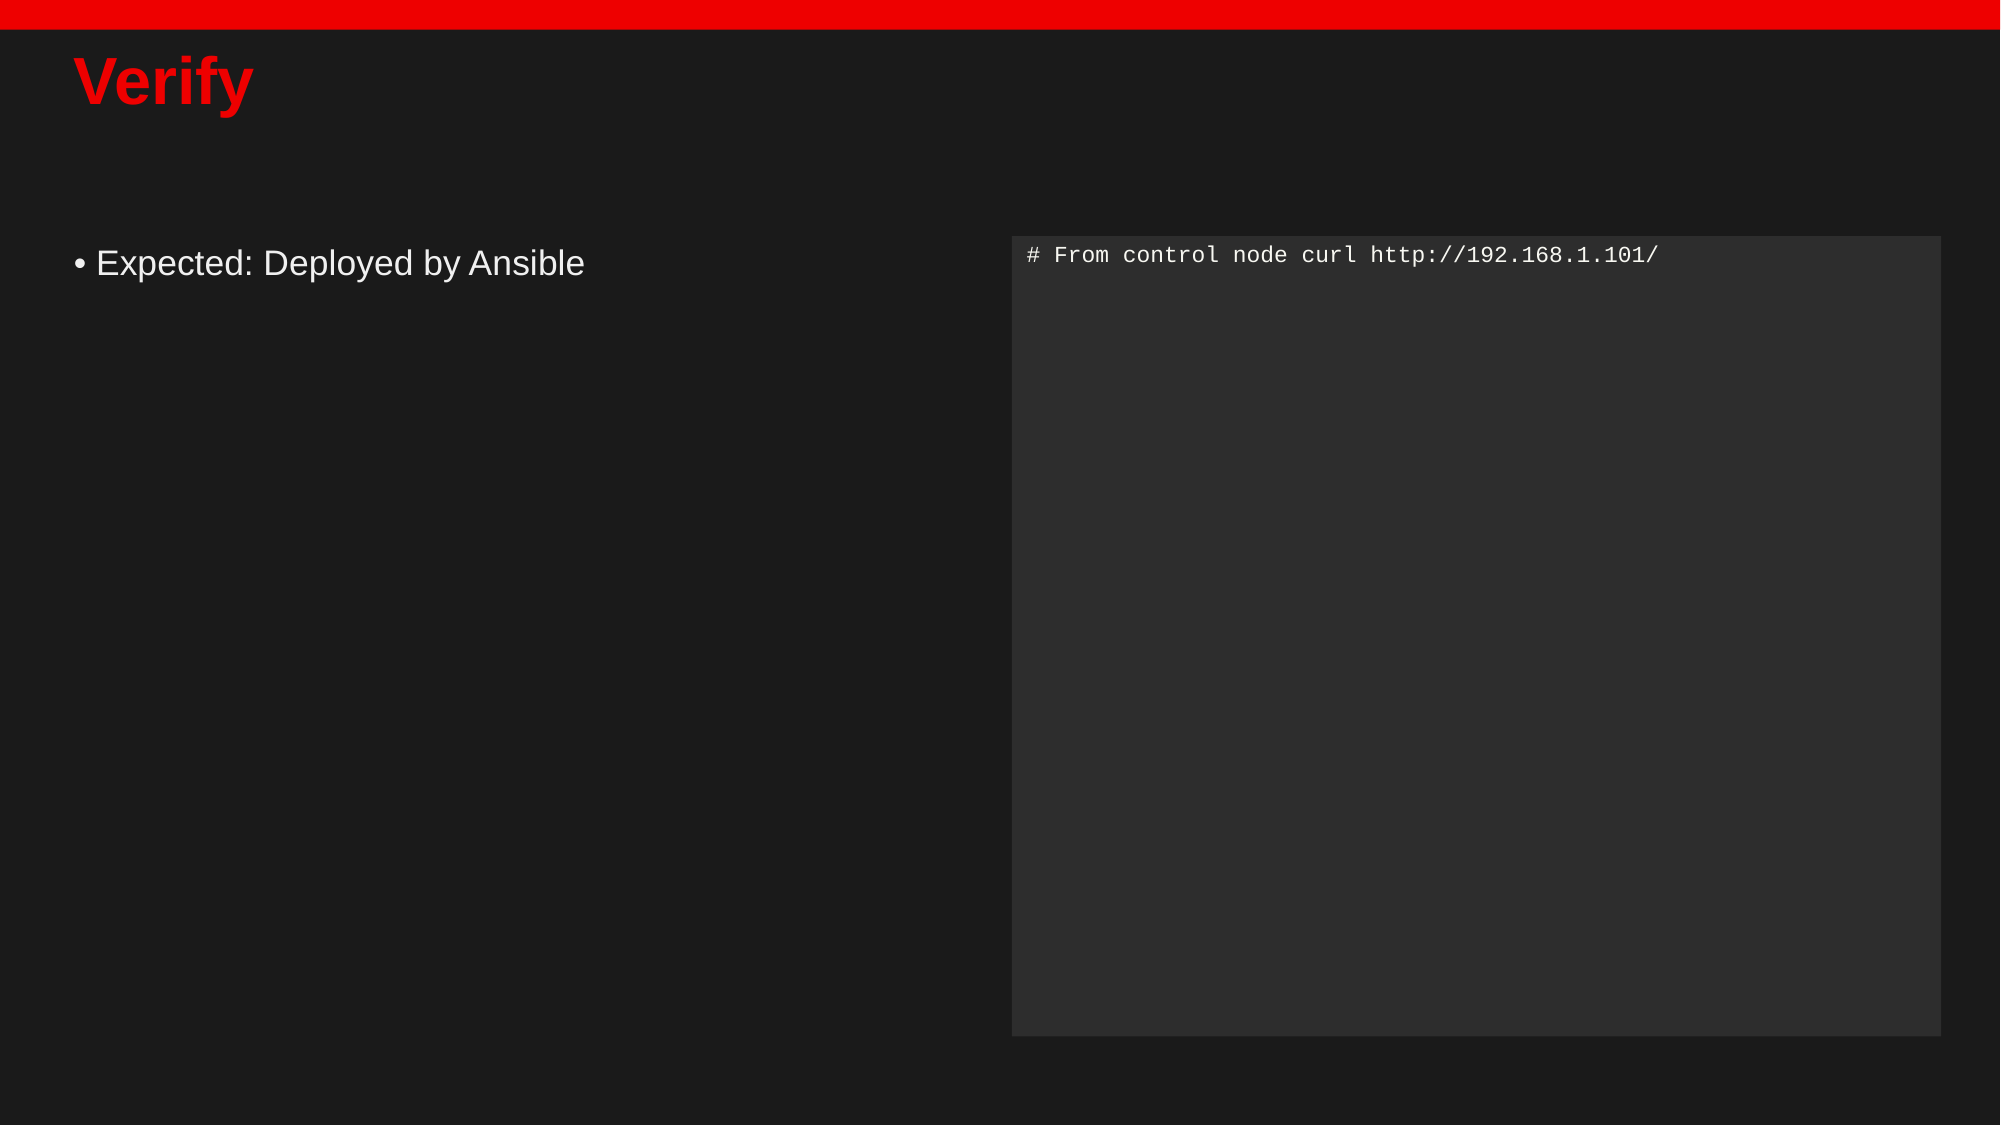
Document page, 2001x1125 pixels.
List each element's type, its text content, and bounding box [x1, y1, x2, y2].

text_box • Expected: Deployed by Ansible [59, 236, 989, 1037]
text_box Verify [59, 36, 1942, 208]
text_box [0, 0, 2001, 30]
text_box # From control node curl http://192.168.1.101/ [1011, 236, 1942, 1037]
